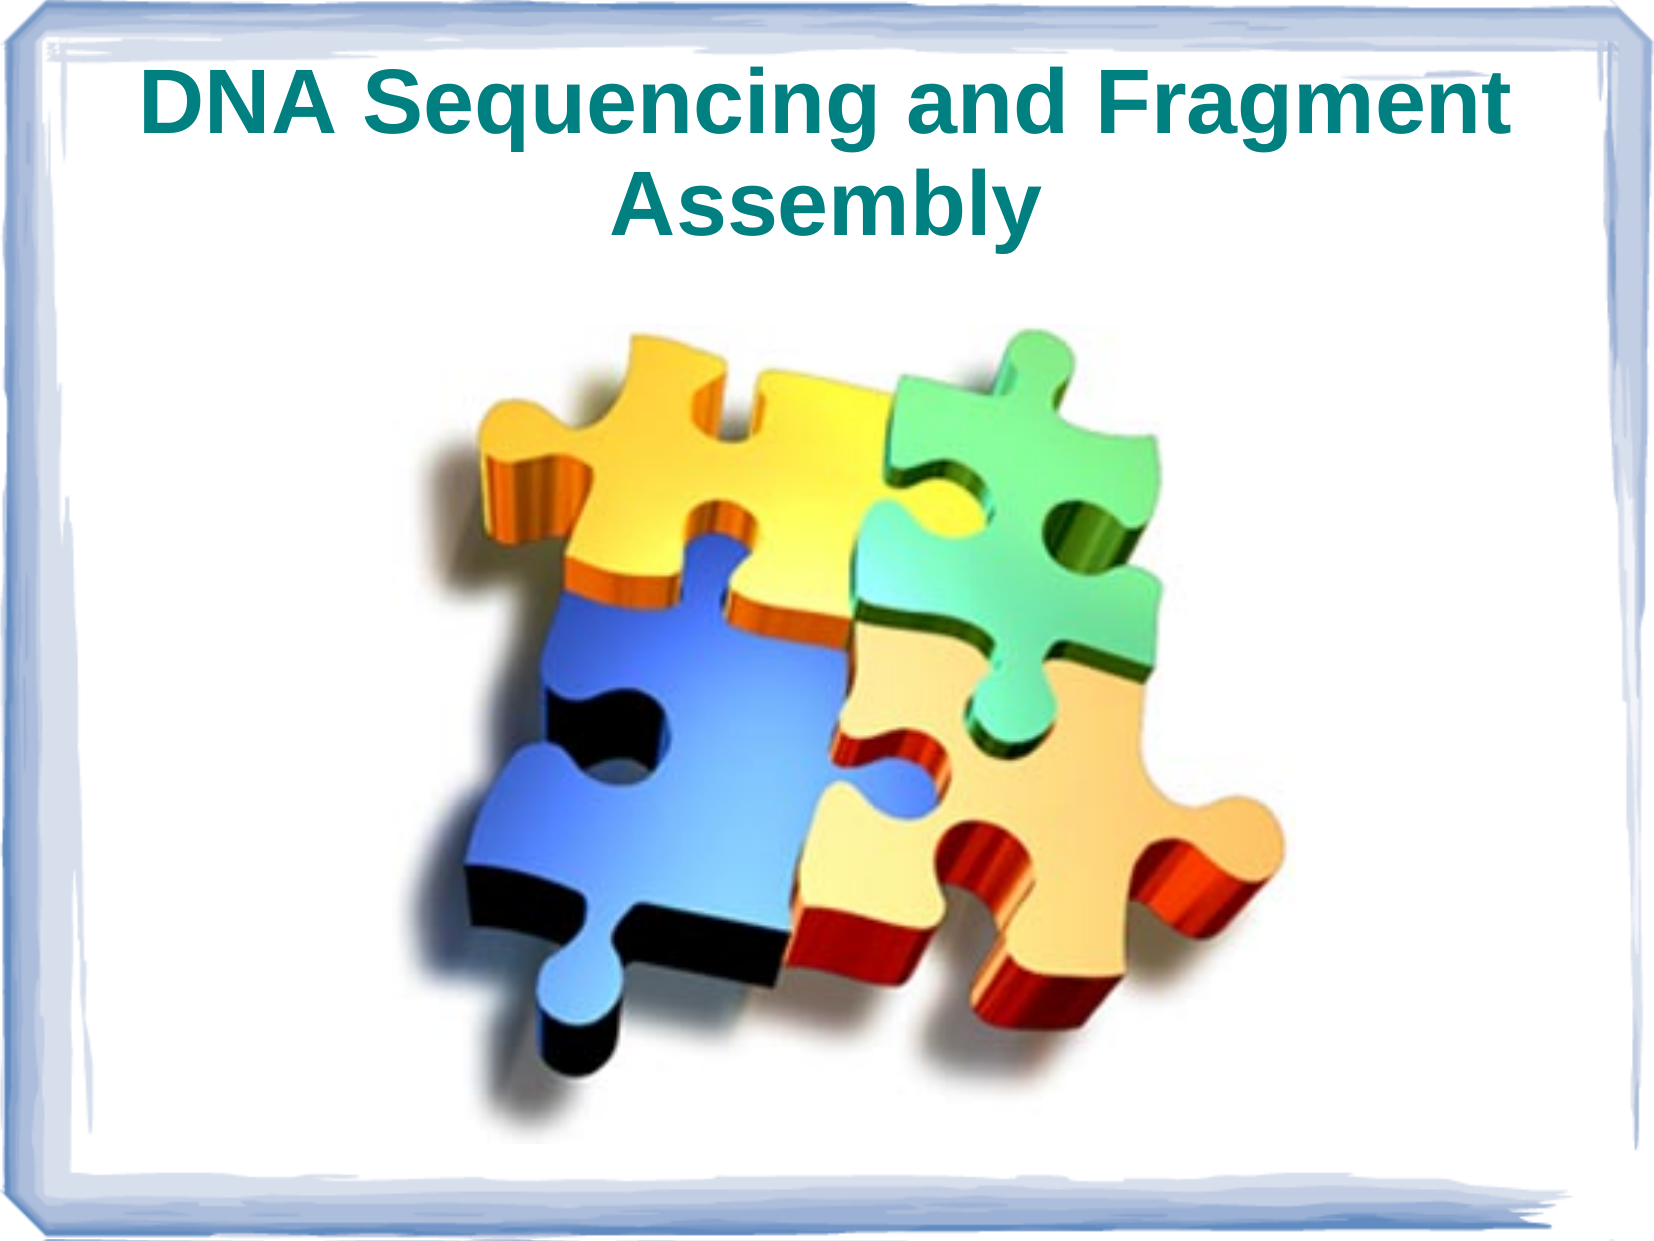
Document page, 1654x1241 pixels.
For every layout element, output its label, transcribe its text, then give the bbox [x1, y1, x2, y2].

title DNA Sequencing and Fragment Assembly [82, 49, 1571, 257]
picture [0, 0, 1654, 1241]
